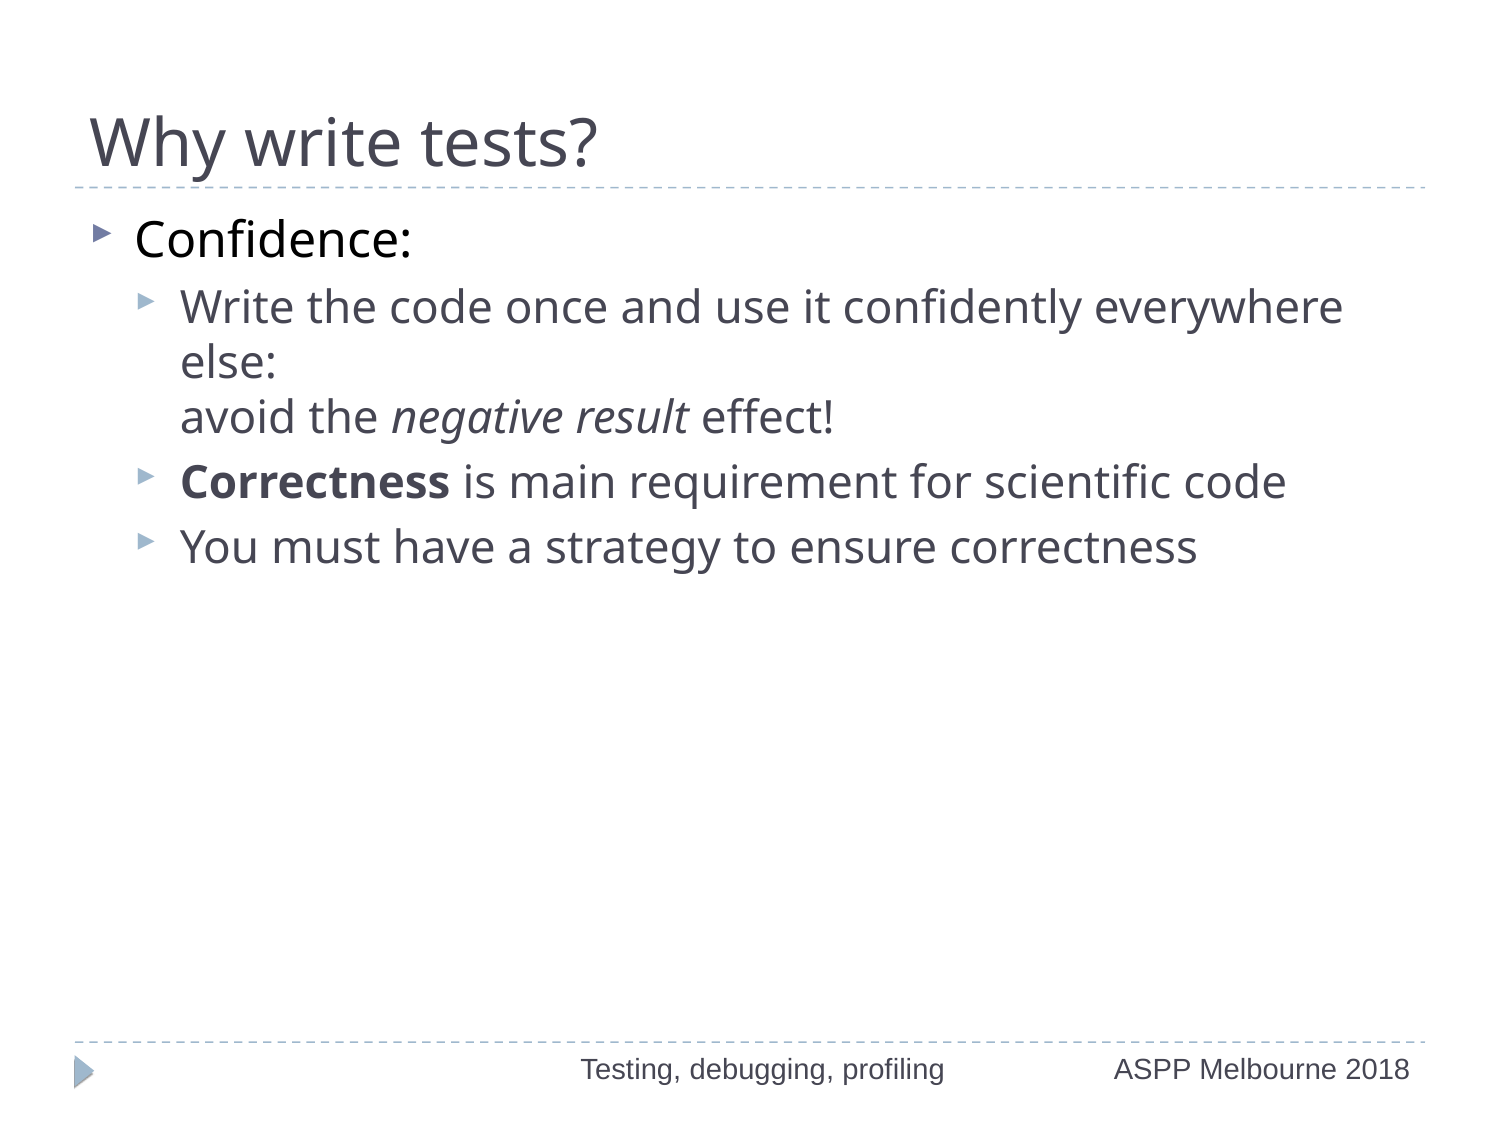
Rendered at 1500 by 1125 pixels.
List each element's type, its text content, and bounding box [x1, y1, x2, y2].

footer Testing, debugging, profiling [475, 1042, 1051, 1103]
title Why write tests? [75, 24, 1425, 188]
slide_number ASPP Melbourne 2018 [1051, 1042, 1426, 1103]
list Confidence: Write the code once and use it confidently everywhere else: avoid the negative result effect! Correctness is main requirement for scientific code You must have a strategy to ensure correctness [75, 200, 1425, 1010]
